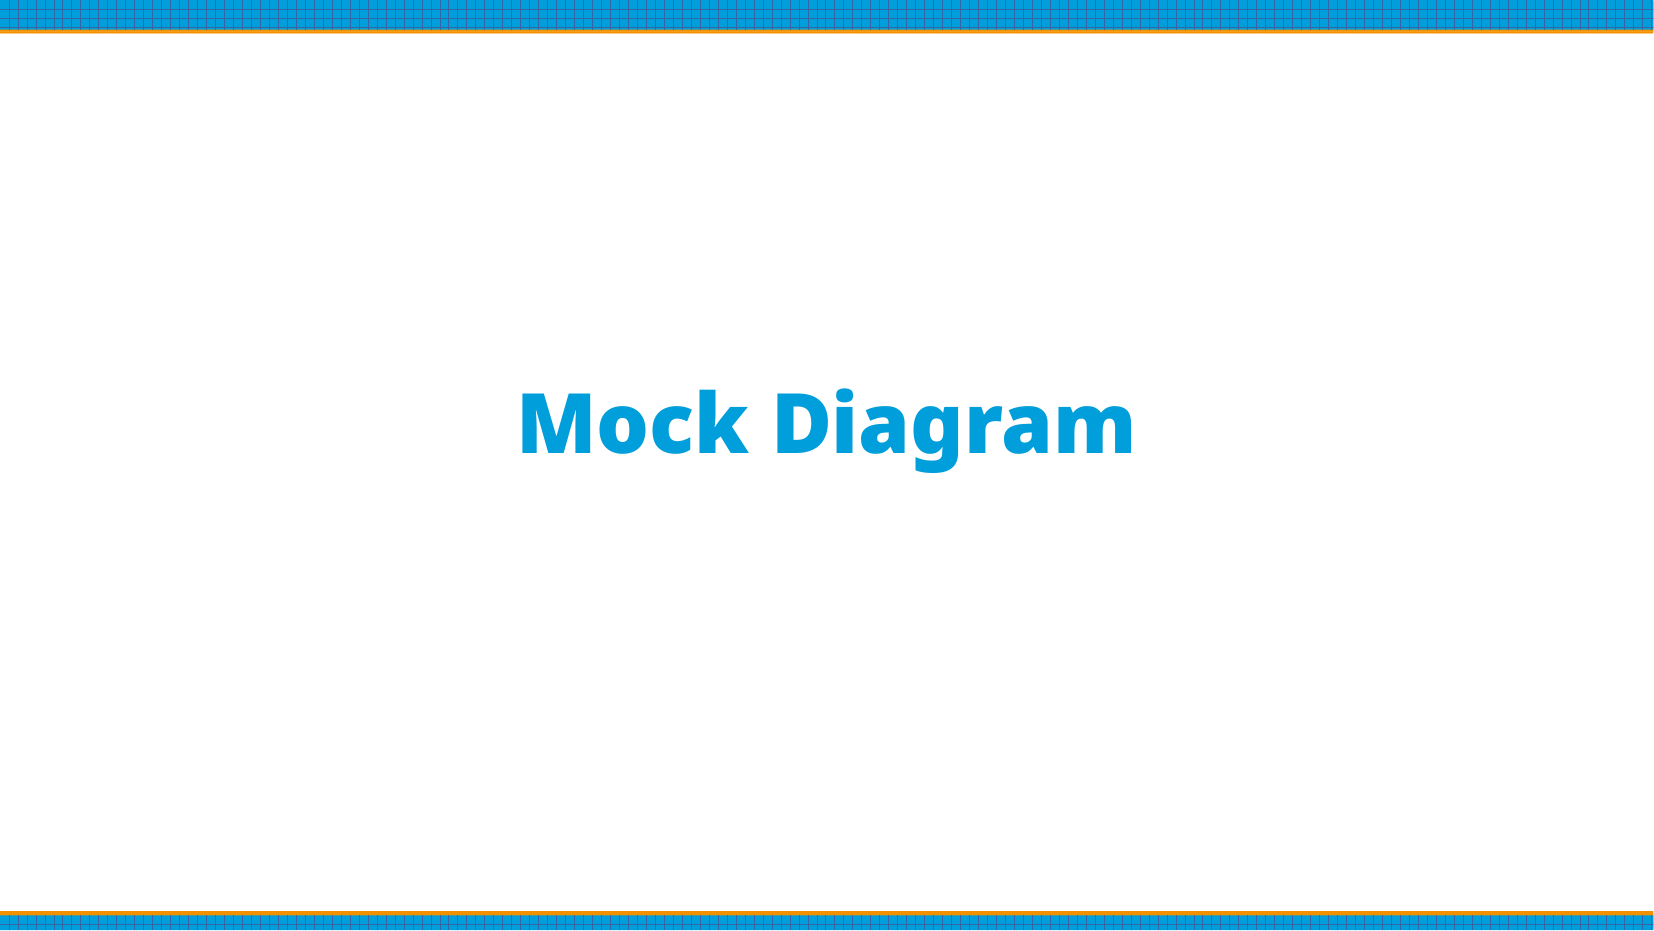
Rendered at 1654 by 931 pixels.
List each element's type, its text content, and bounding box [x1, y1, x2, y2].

subtitle Mock Diagram [88, 44, 1565, 798]
